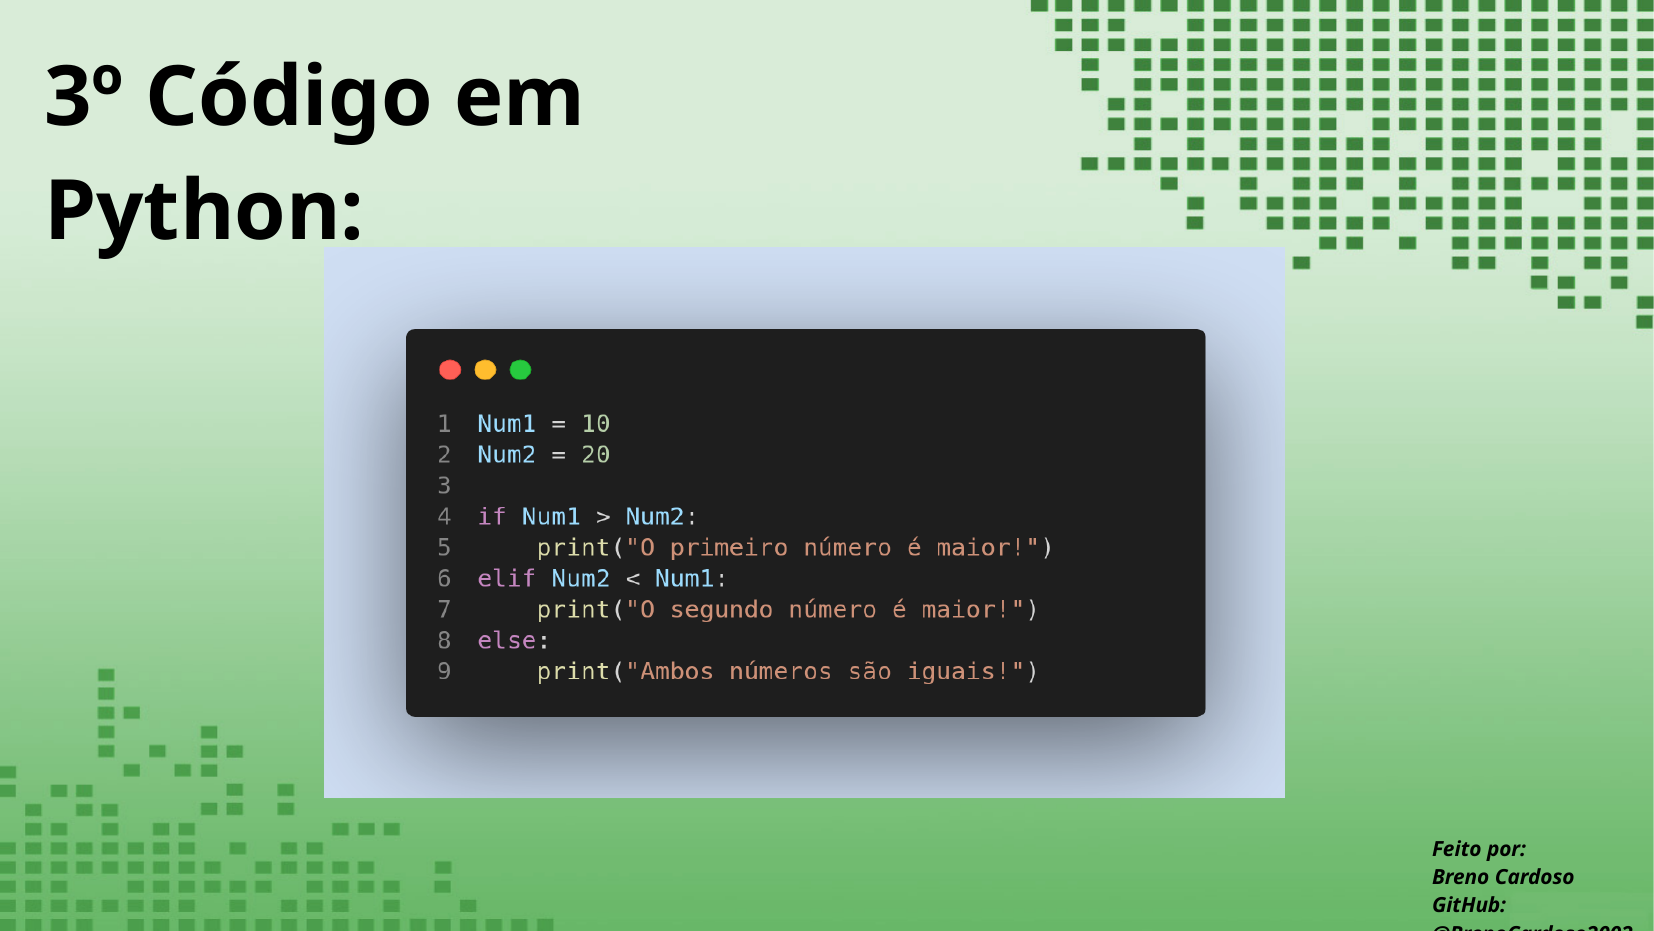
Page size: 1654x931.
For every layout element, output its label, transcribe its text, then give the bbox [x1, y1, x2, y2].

text_box Feito por: Breno Cardoso GitHub: @BrenoCardoso2002 [1417, 826, 1654, 931]
text_box 3º Código em Python: [29, 29, 886, 148]
picture [0, 0, 1654, 931]
